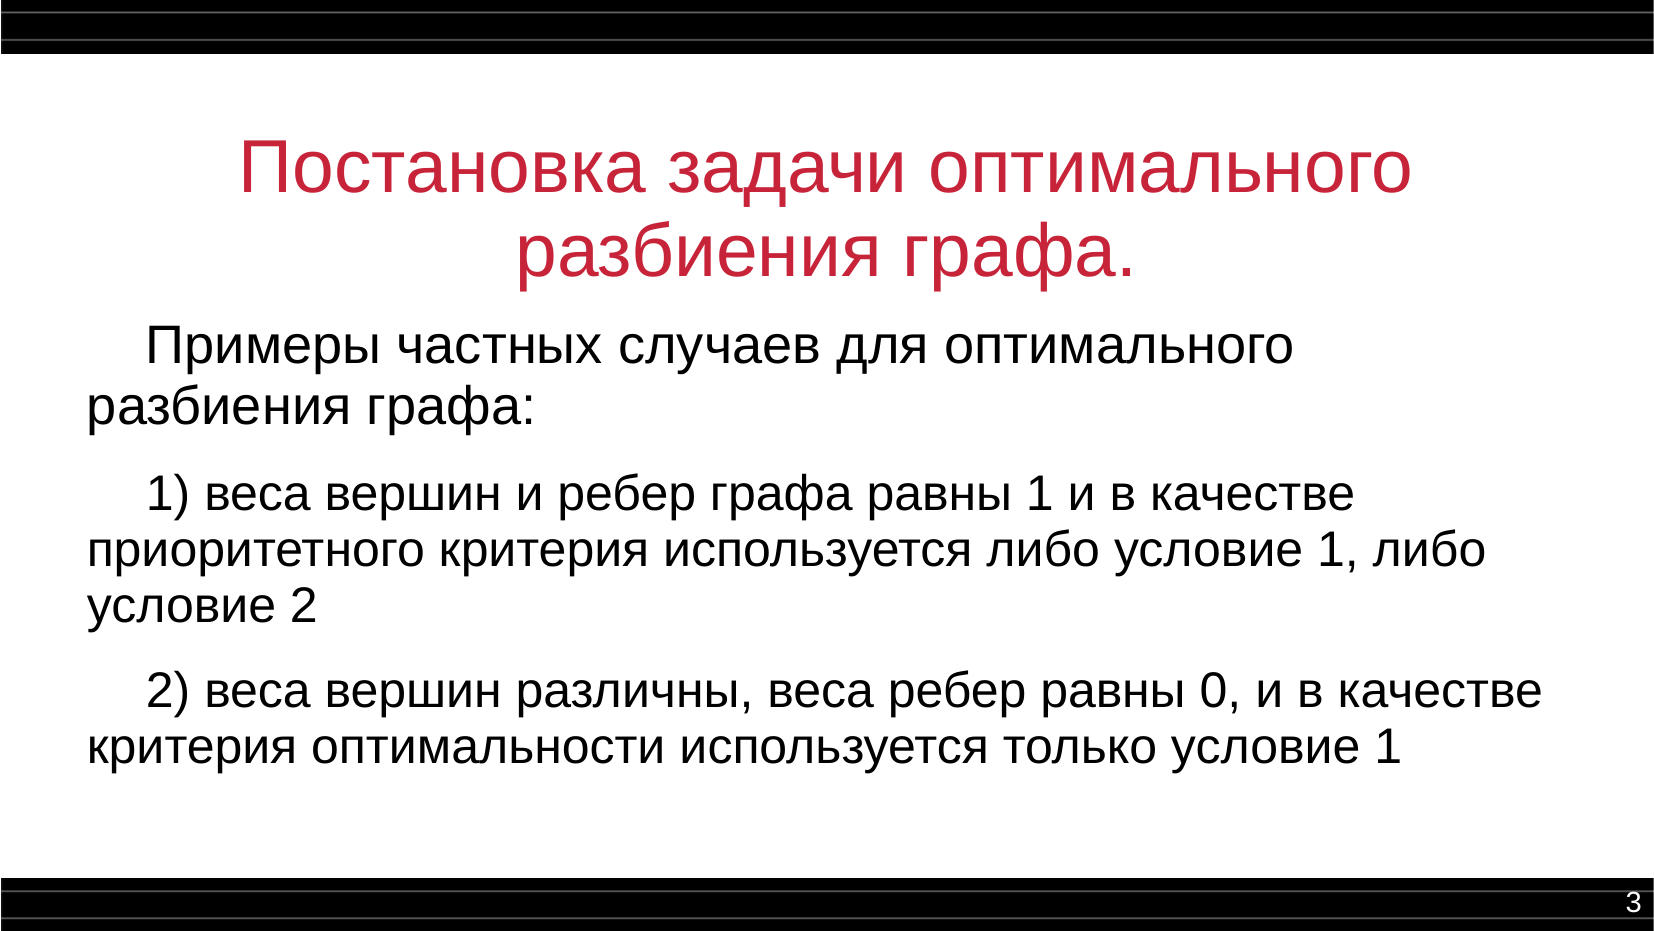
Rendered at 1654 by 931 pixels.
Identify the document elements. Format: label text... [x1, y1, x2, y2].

picture [1, 878, 1654, 931]
picture [1, 0, 1654, 54]
title Постановка задачи оптимального разбиения графа. [82, 21, 1571, 293]
list Примеры частных случаев для оптимального разбиения графа: 1) веса вершин и ребер графа равны 1 и в качестве приоритетного критерия используется либо условие 1, либо условие 2 2) веса вершин различны, веса ребер равны 0, и в качестве критерия оптимальности используется только условие 1 [86, 315, 1576, 821]
